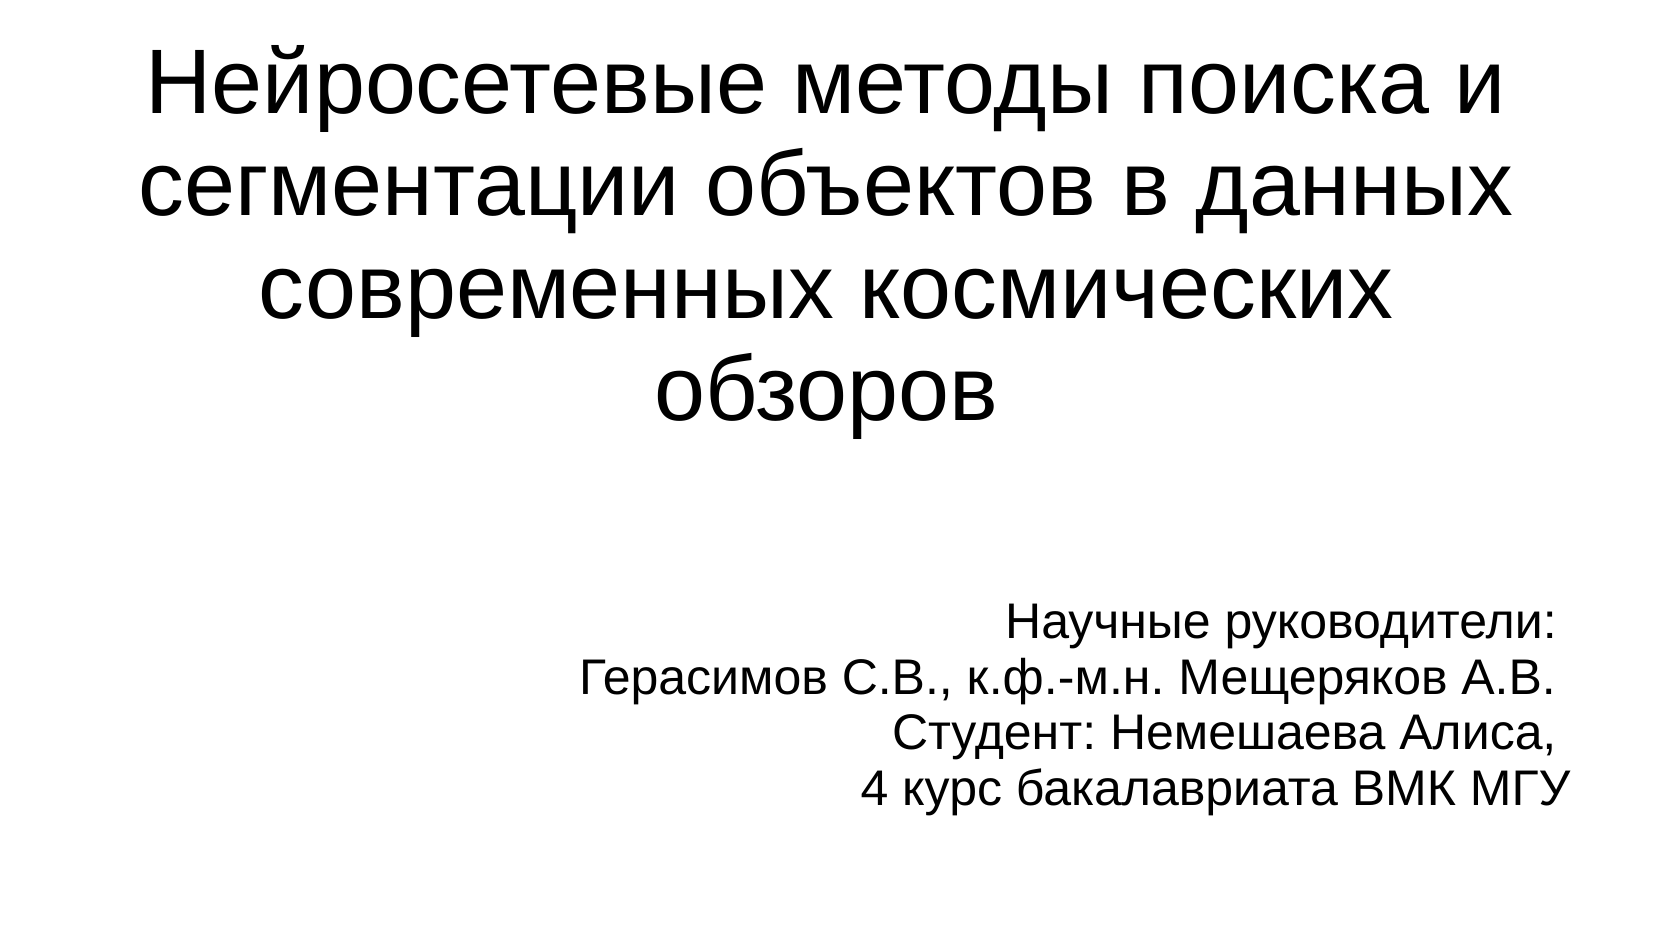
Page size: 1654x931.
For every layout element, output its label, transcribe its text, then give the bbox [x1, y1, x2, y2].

title Нейросетевые методы поиска и сегментации объектов в данных современных космических обзоров [82, 30, 1571, 441]
subtitle Научные руководители: Герасимов С.В., к.ф.-м.н. Мещеряков А.В. Студент: Немешаева Алиса, 4 курс бакалавриата ВМК МГУ [82, 588, 1571, 821]
